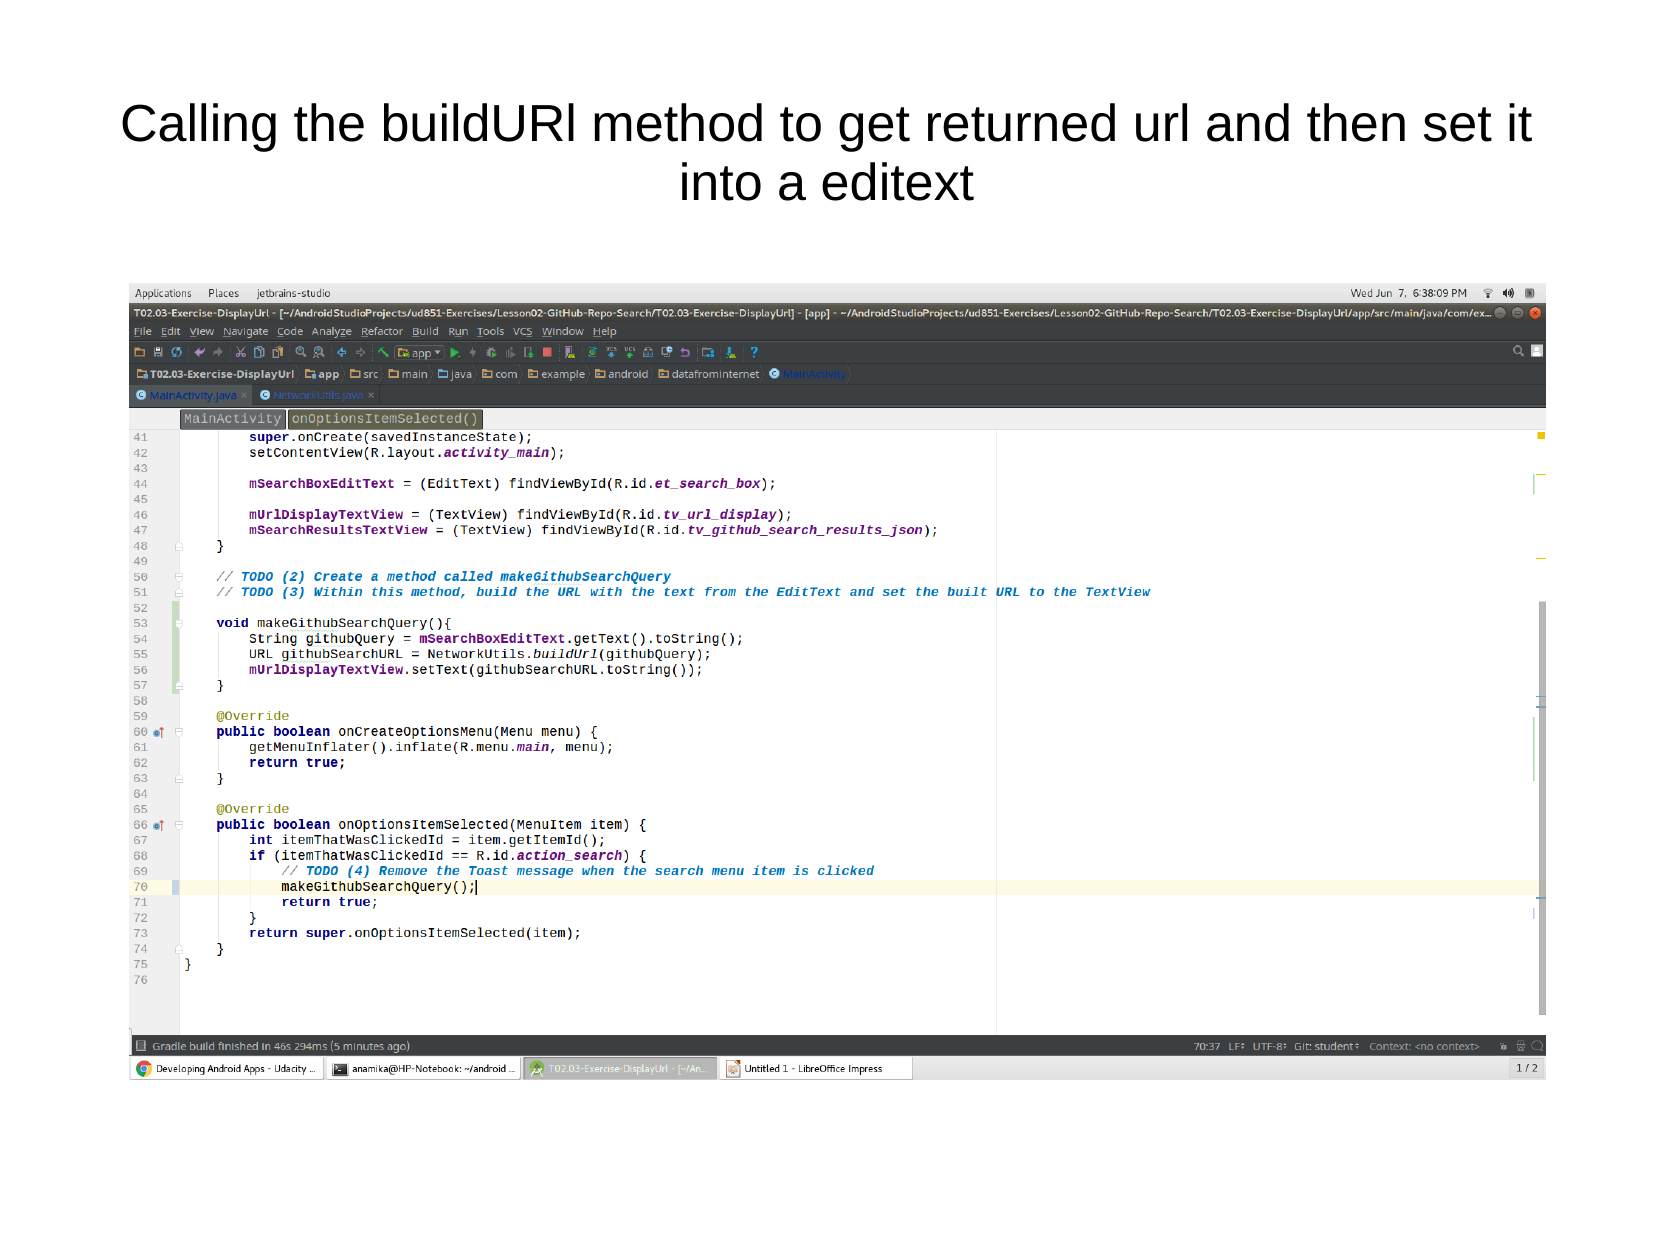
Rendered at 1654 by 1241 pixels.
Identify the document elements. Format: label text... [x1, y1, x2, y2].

title Calling the buildURl method to get returned url and then set it into a editext [82, 49, 1571, 257]
picture [129, 283, 1546, 1080]
